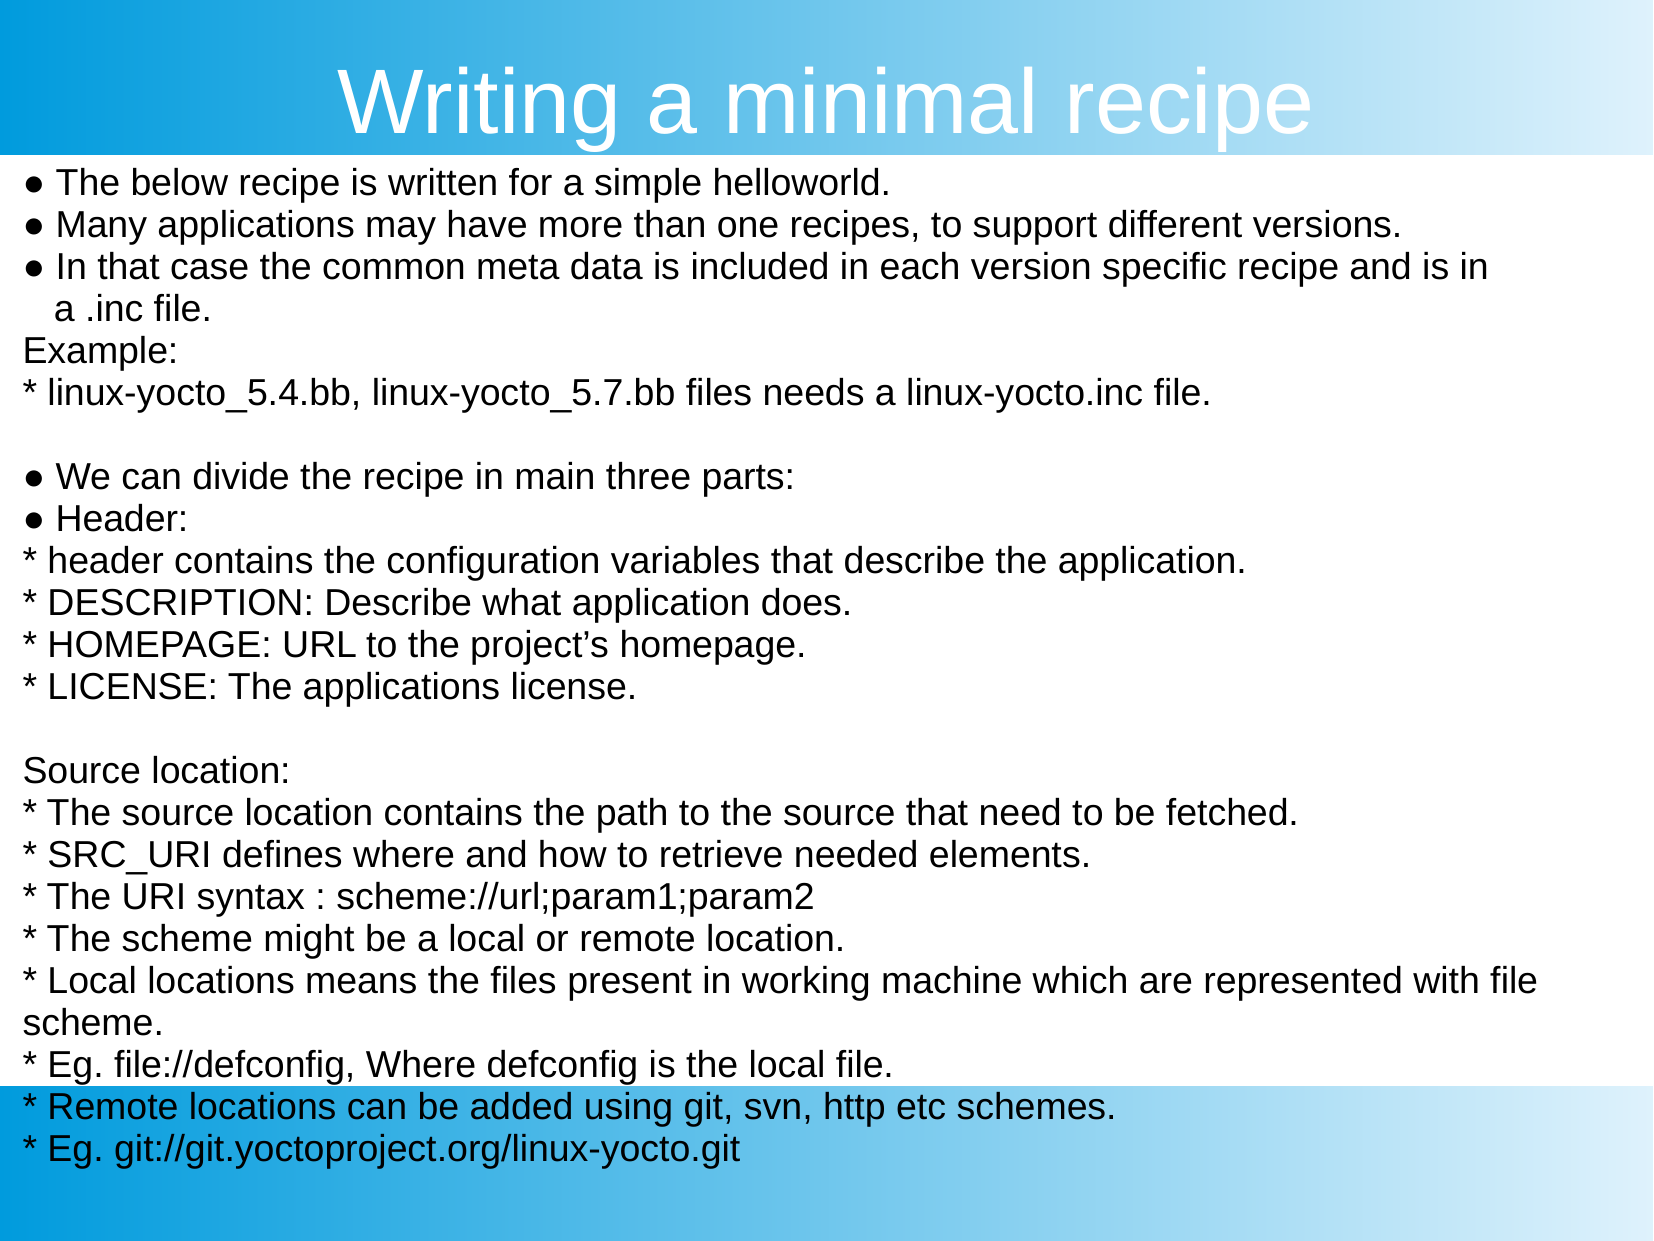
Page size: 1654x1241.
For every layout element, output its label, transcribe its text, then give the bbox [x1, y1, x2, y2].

title Writing a minimal recipe [82, 49, 1571, 154]
text_box ● The below recipe is written for a simple helloworld. ● Many applications may have more than one recipes, to support different versions. ● In that case the common meta data is included in each version specific recipe and is in a .inc file. Example: * linux-yocto_5.4.bb, linux-yocto_5.7.bb files needs a linux-yocto.inc file. ● We can divide the recipe in main three parts: ● Header: * header contains the configuration variables that describe the application. * DESCRIPTION: Describe what application does. * HOMEPAGE: URL to the project’s homepage. * LICENSE: The applications license. Source location: * The source location contains the path to the source that need to be fetched. * SRC_URI defines where and how to retrieve needed elements. * The URI syntax : scheme://url;param1;param2 * The scheme might be a local or remote location. * Local locations means the files present in working machine which are represented with file scheme. * Eg. file://defconfig, Where defconfig is the local file. * Remote locations can be added using git, svn, http etc schemes. * Eg. git://git.yoctoproject.org/linux-yocto.git [7, 154, 1646, 1177]
